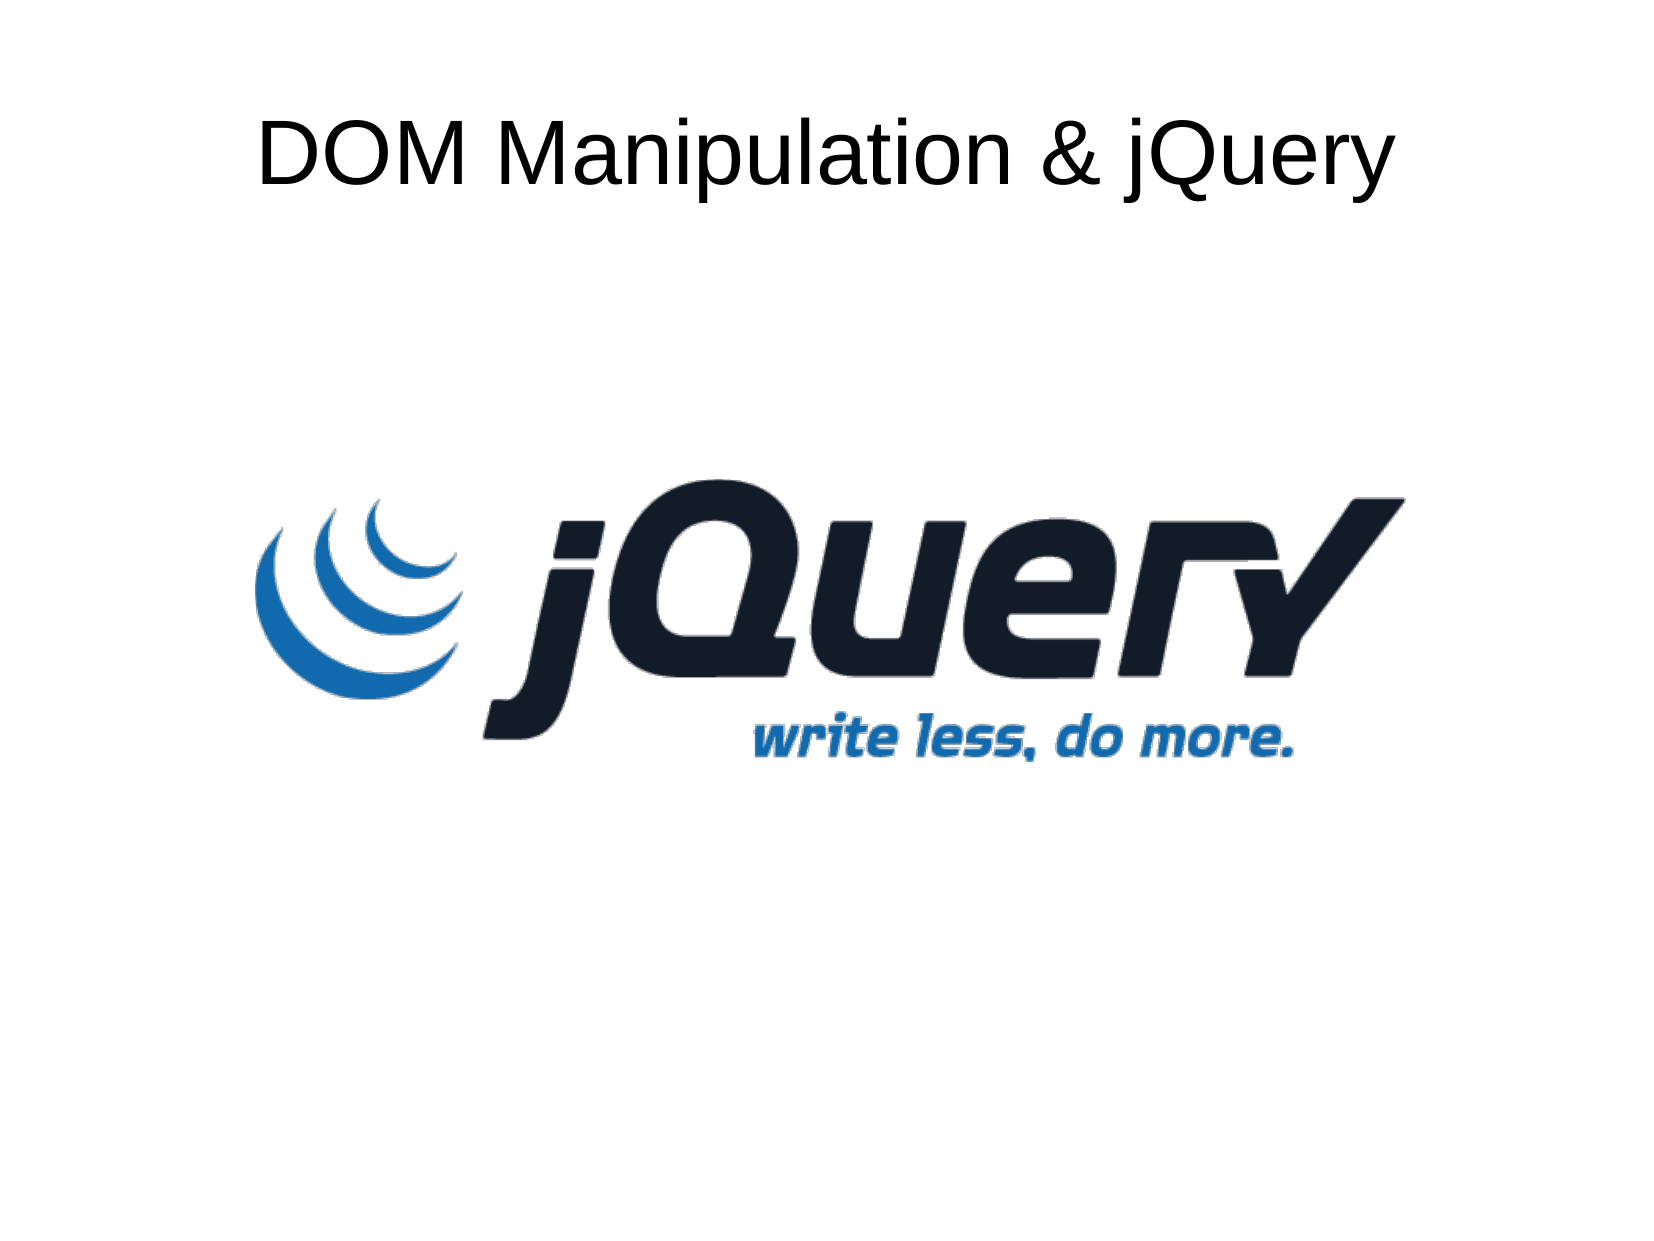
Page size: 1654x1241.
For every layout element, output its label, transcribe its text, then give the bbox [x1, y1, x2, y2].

picture [255, 479, 1406, 762]
title DOM Manipulation & jQuery [82, 49, 1571, 257]
